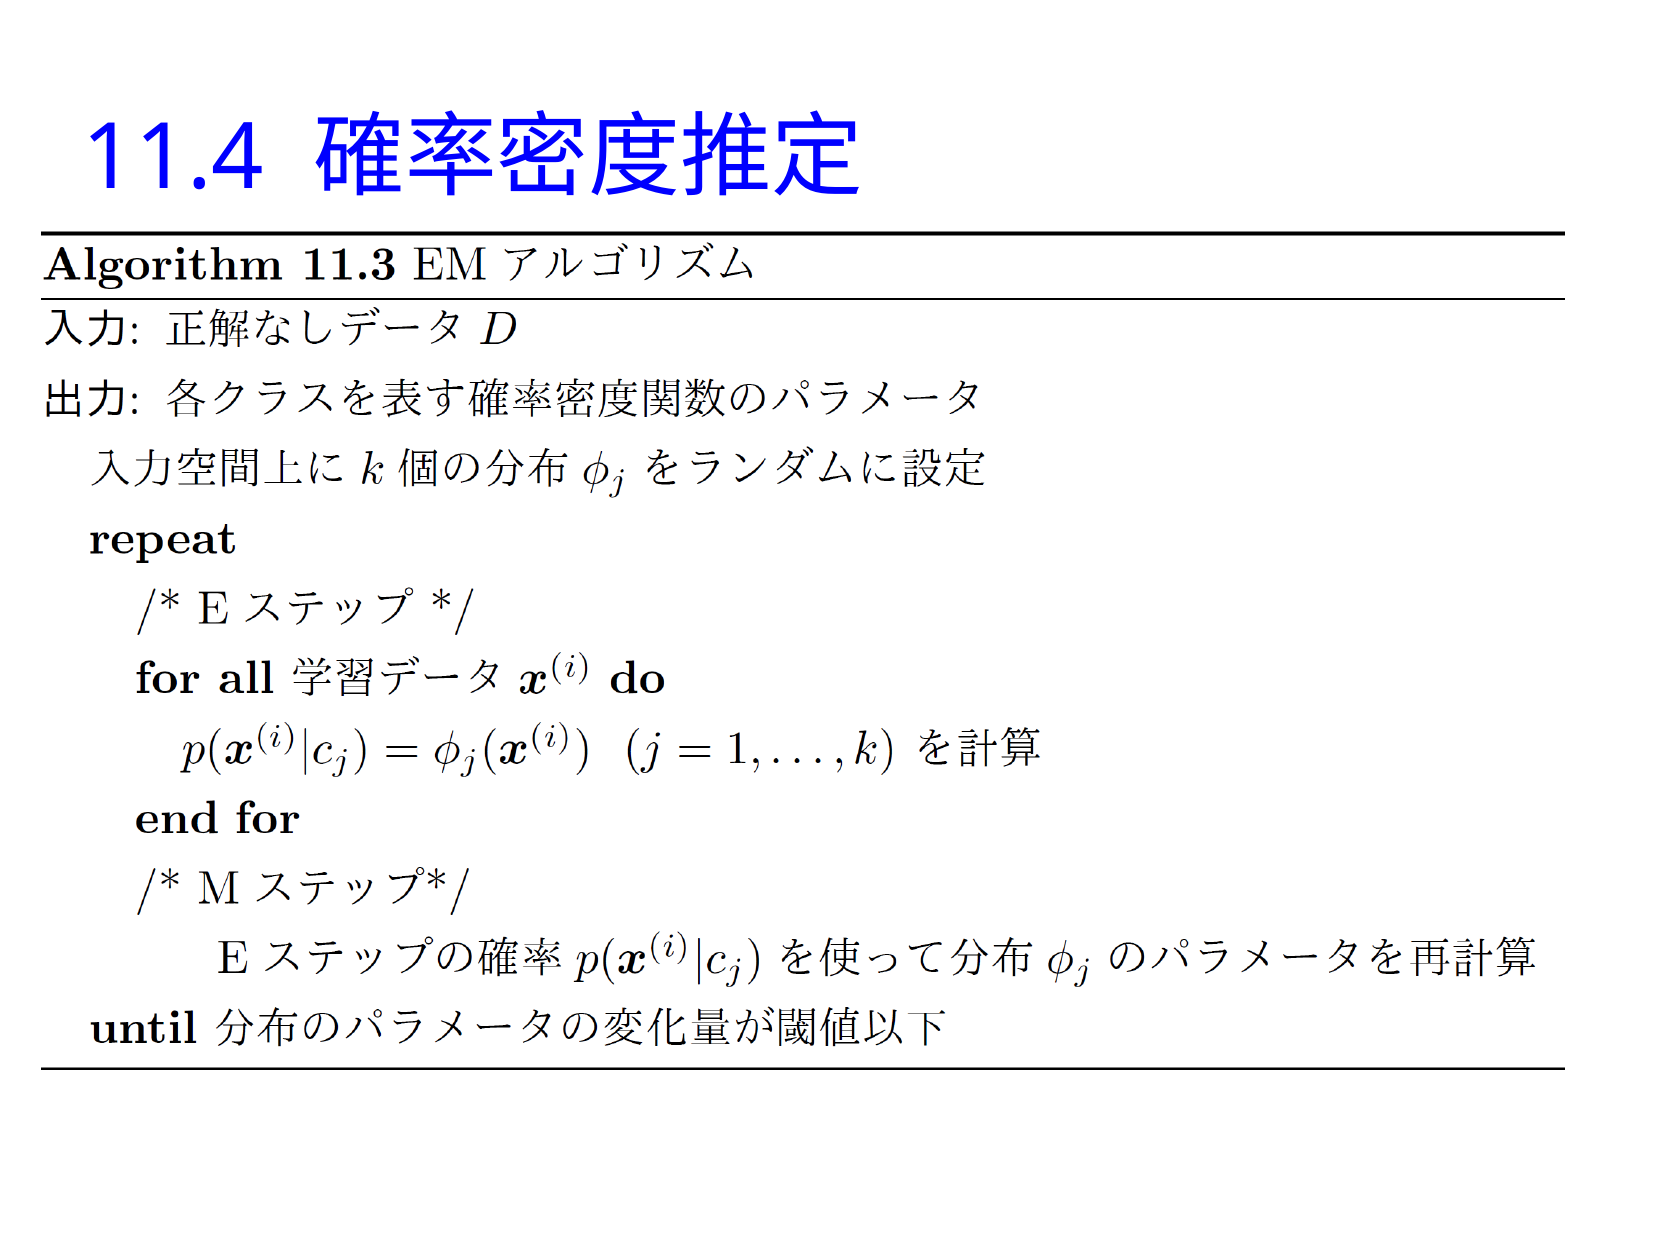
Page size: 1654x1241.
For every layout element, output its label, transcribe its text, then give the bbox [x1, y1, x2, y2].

title 11.4 確率密度推定 [82, 49, 1571, 257]
picture [29, 220, 1565, 1093]
